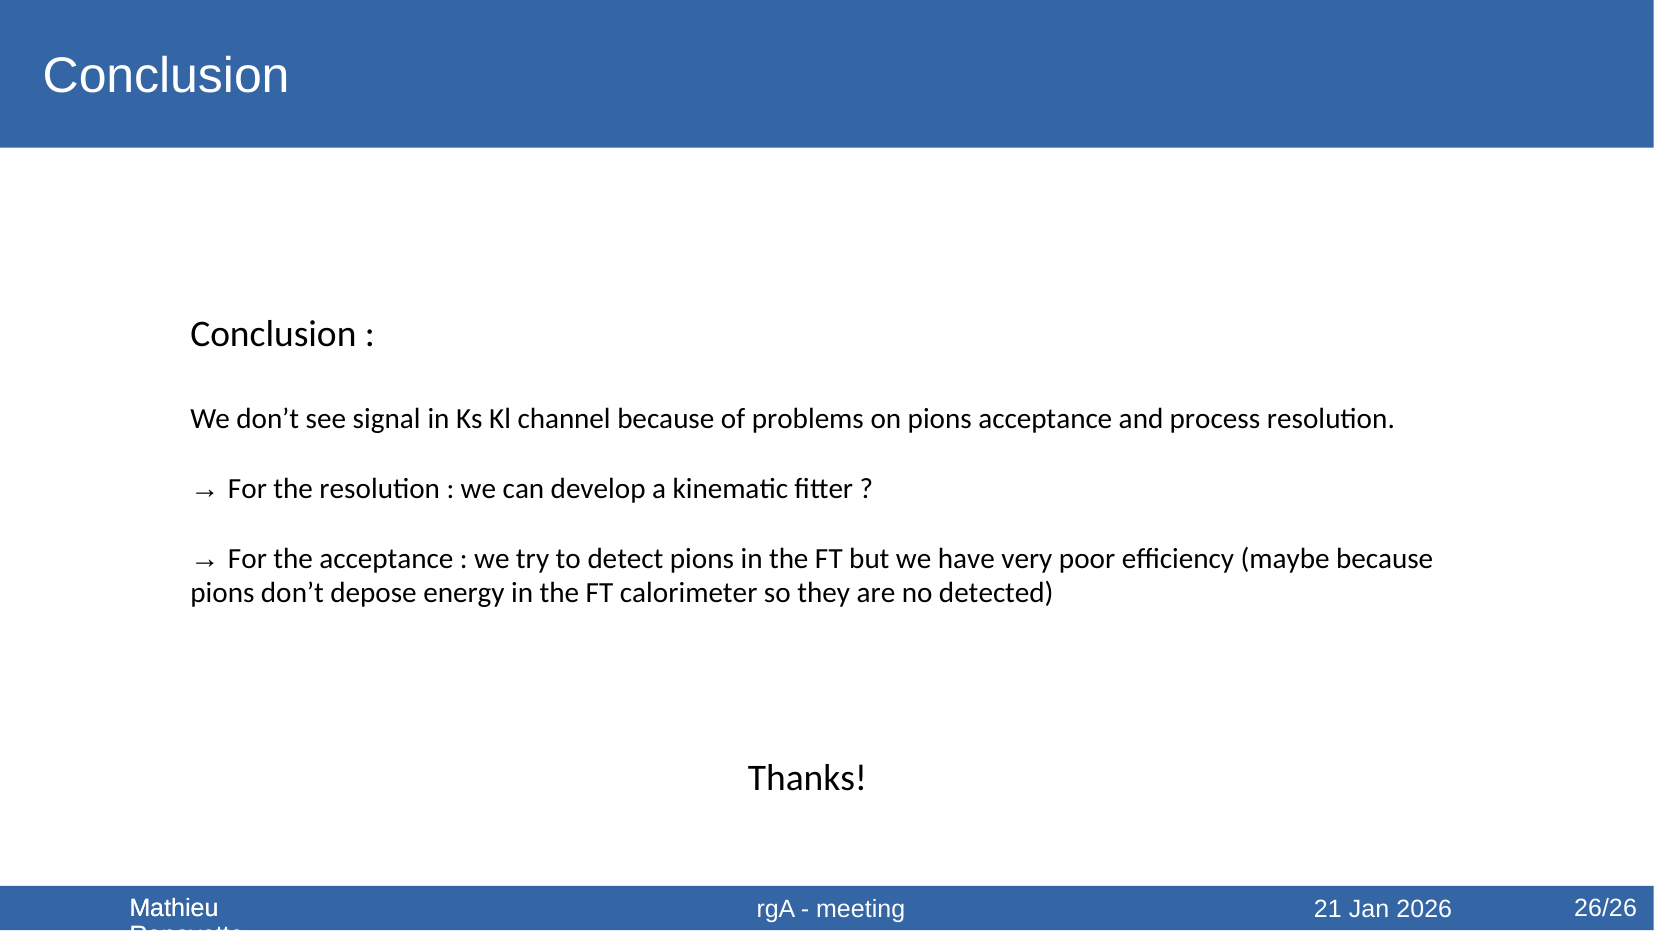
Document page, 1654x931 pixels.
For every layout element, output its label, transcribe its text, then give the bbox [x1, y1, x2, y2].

text_box [0, 885, 131, 931]
text_box 26/26 [1559, 885, 1654, 930]
text_box [0, 0, 1654, 148]
text_box Conclusion [27, 40, 886, 114]
text_box Conclusion : We don’t see signal in Ks Kl channel because of problems on pions acceptance and process resolution. → For the resolution : we can develop a kinematic fitter ? → For the acceptance : we try to detect pions in the FT but we have very poor efficiency (maybe because pions don’t depose energy in the FT calorimeter so they are no detected) [175, 301, 1512, 666]
text_box Mathieu Ronayette [114, 885, 355, 929]
text_box [226, 885, 1654, 931]
text_box rgA - meeting [734, 887, 953, 931]
text_box Thanks! [732, 745, 884, 806]
text_box 21 Jan 2026 [1299, 887, 1536, 931]
